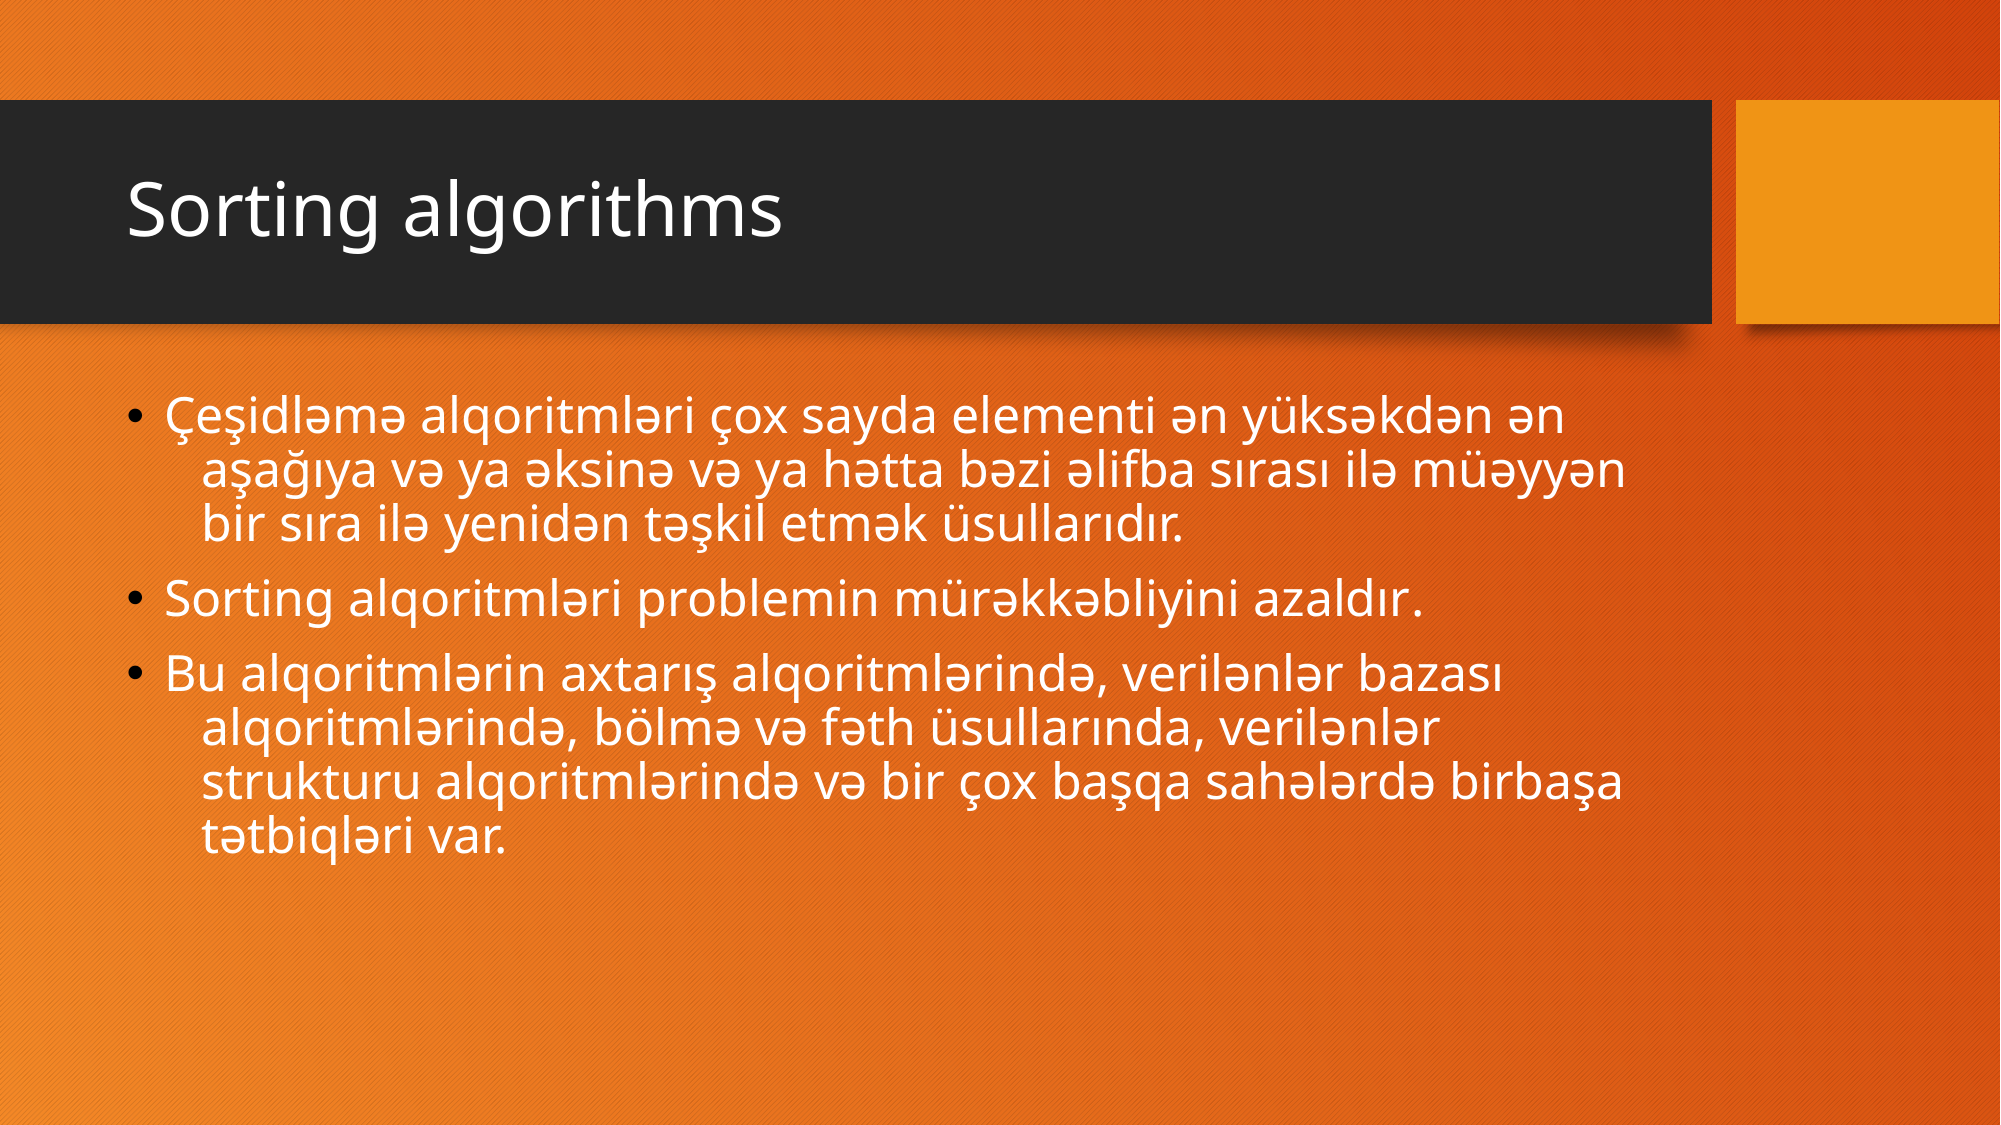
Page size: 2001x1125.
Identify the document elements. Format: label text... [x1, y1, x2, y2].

title Sorting algorithms [111, 123, 1689, 301]
list Çeşidləmə alqoritmləri çox sayda elementi ən yüksəkdən ən aşağıya və ya əksinə və ya hətta bəzi əlifba sırası ilə müəyyən bir sıra ilə yenidən təşkil etmək üsullarıdır. Sorting alqoritmləri problemin mürəkkəbliyini azaldır. Bu alqoritmlərin axtarış alqoritmlərində, verilənlər bazası alqoritmlərində, bölmə və fəth üsullarında, verilənlər strukturu alqoritmlərində və bir çox başqa sahələrdə birbaşa tətbiqləri var. [111, 383, 1689, 974]
